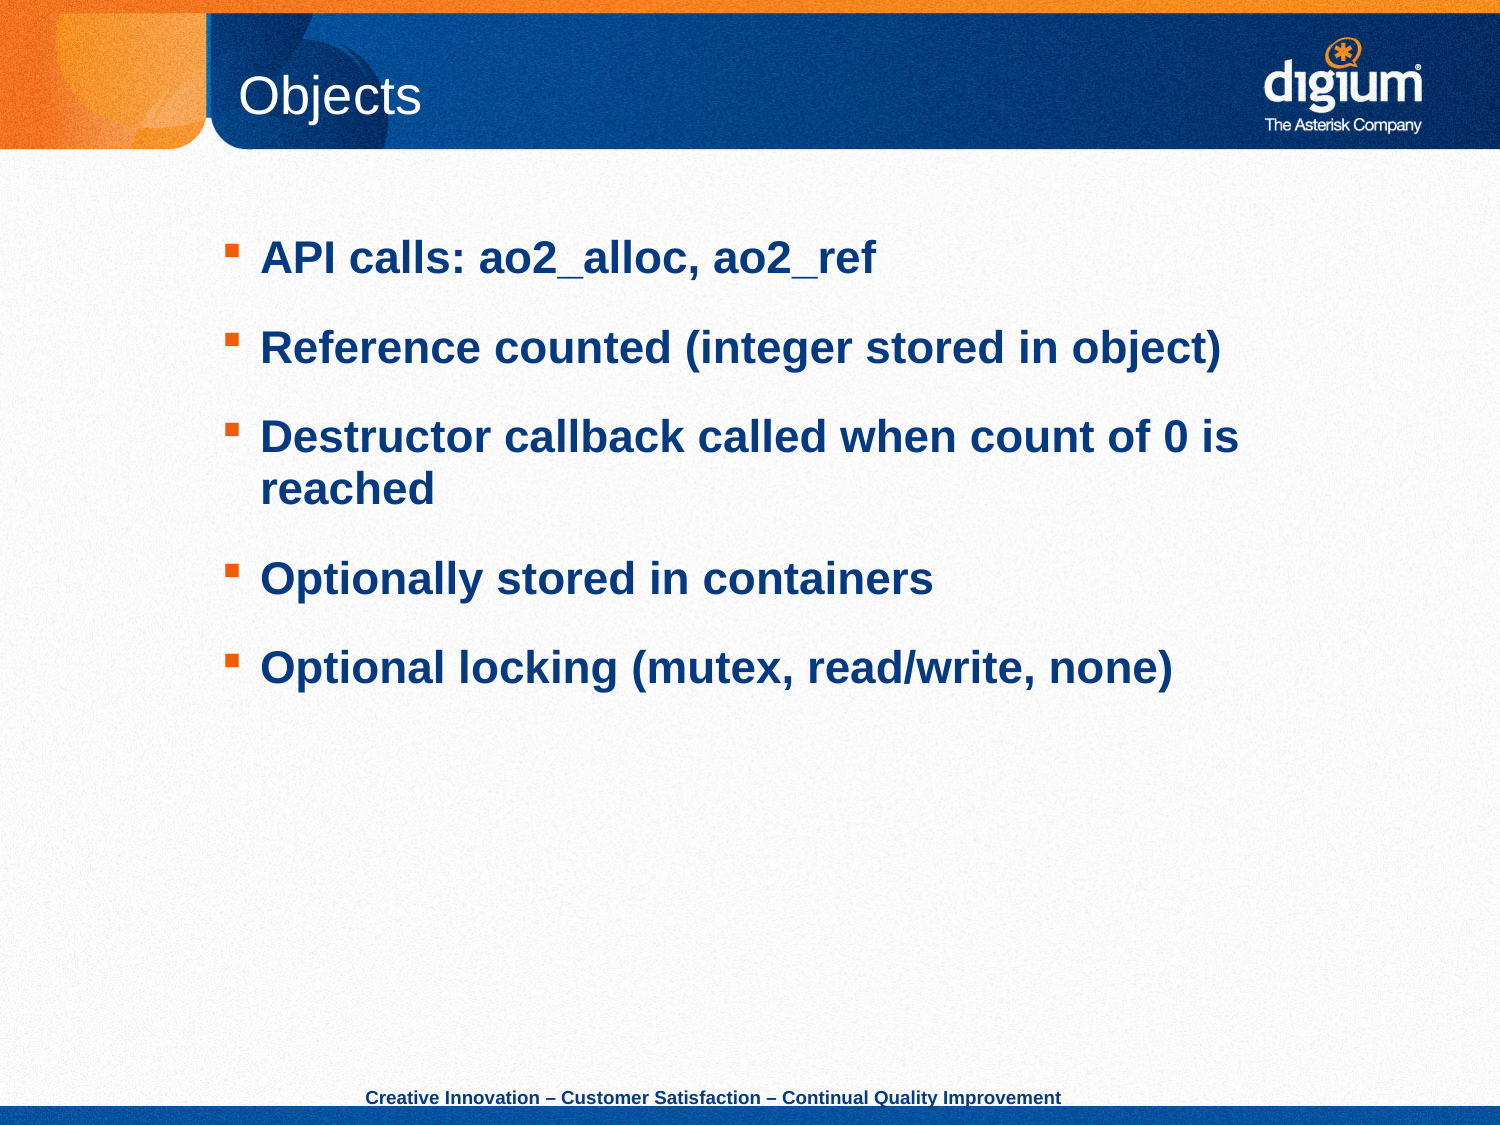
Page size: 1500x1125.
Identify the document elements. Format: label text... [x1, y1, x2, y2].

picture [0, 0, 1500, 1125]
list API calls: ao2_alloc, ao2_ref Reference counted (integer stored in object) Destructor callback called when count of 0 is reached Optionally stored in containers Optional locking (mutex, read/write, none) [206, 224, 1301, 967]
title Objects [238, 27, 1243, 127]
